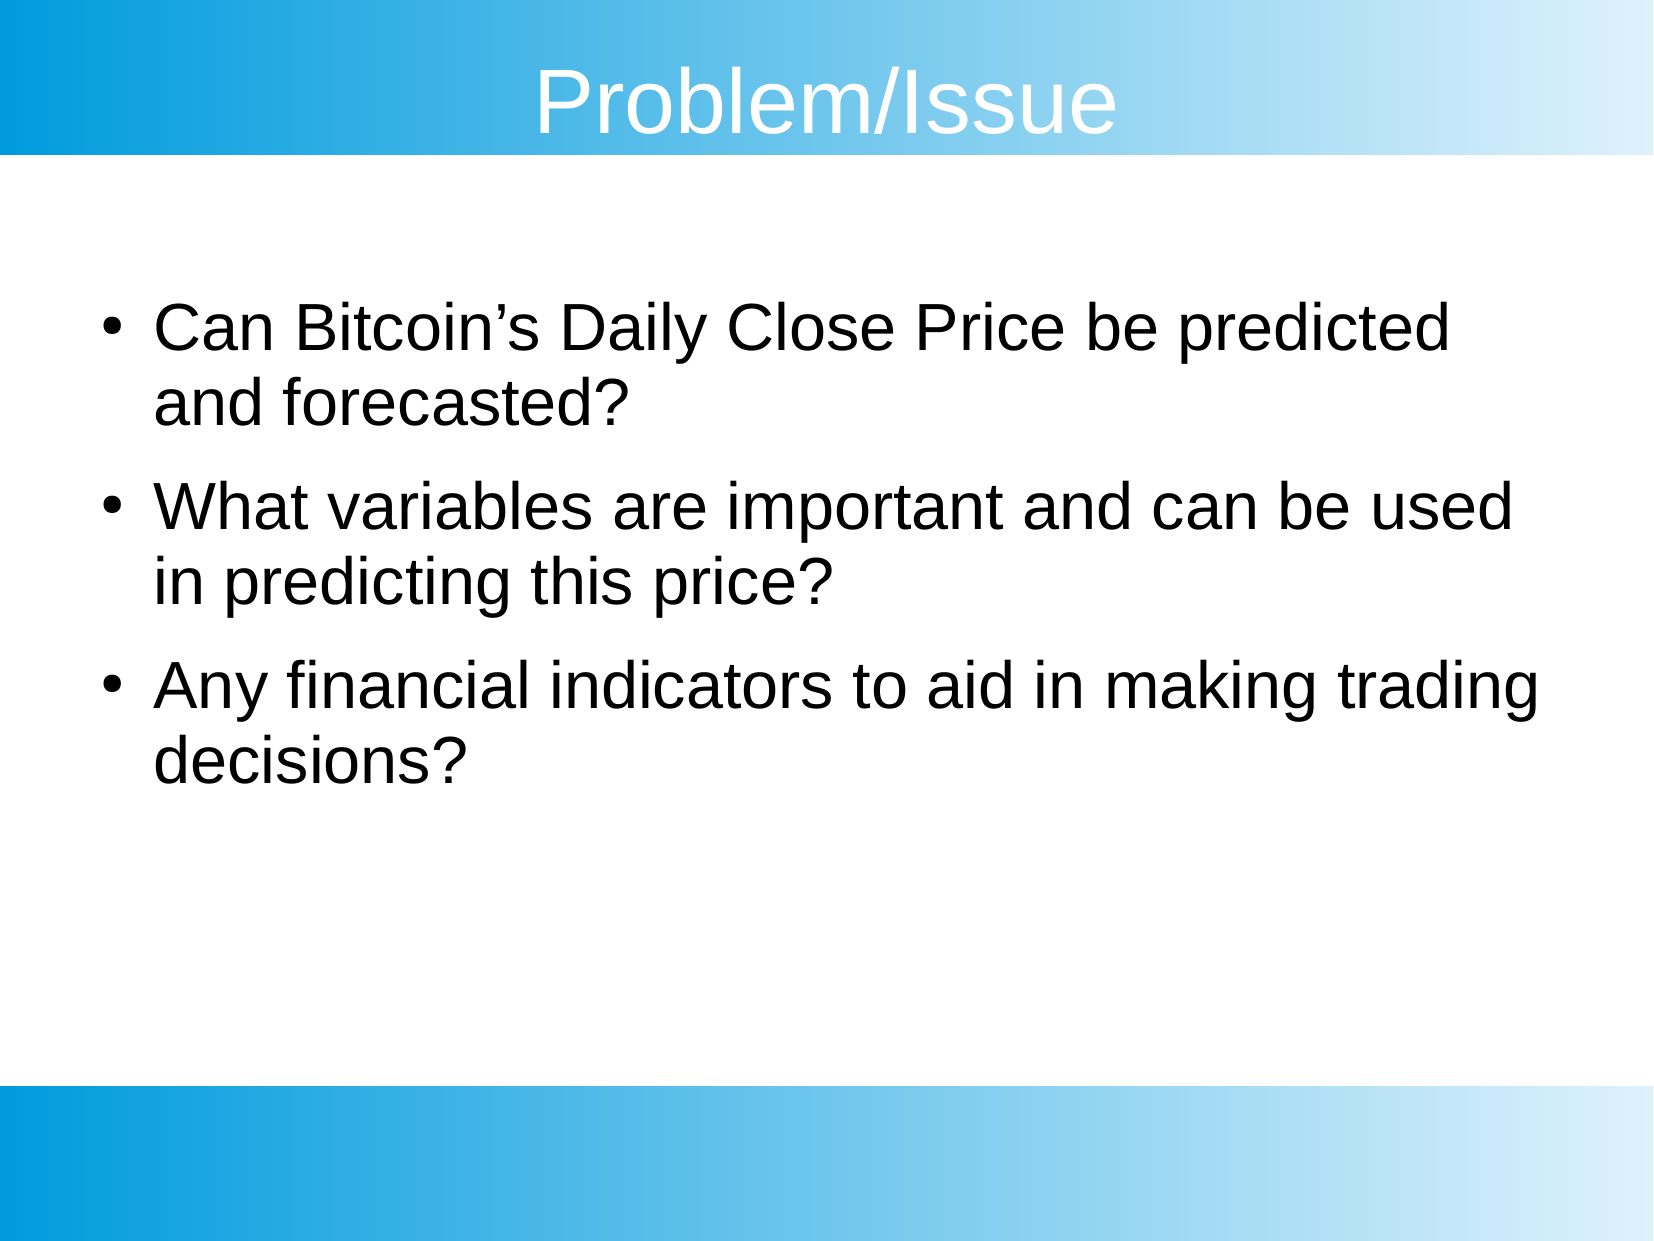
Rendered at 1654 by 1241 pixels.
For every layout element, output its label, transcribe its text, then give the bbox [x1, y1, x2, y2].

title Problem/Issue [82, 49, 1571, 155]
list Can Bitcoin’s Daily Close Price be predicted and forecasted? What variables are important and can be used in predicting this price? Any financial indicators to aid in making trading decisions? [82, 290, 1571, 1010]
